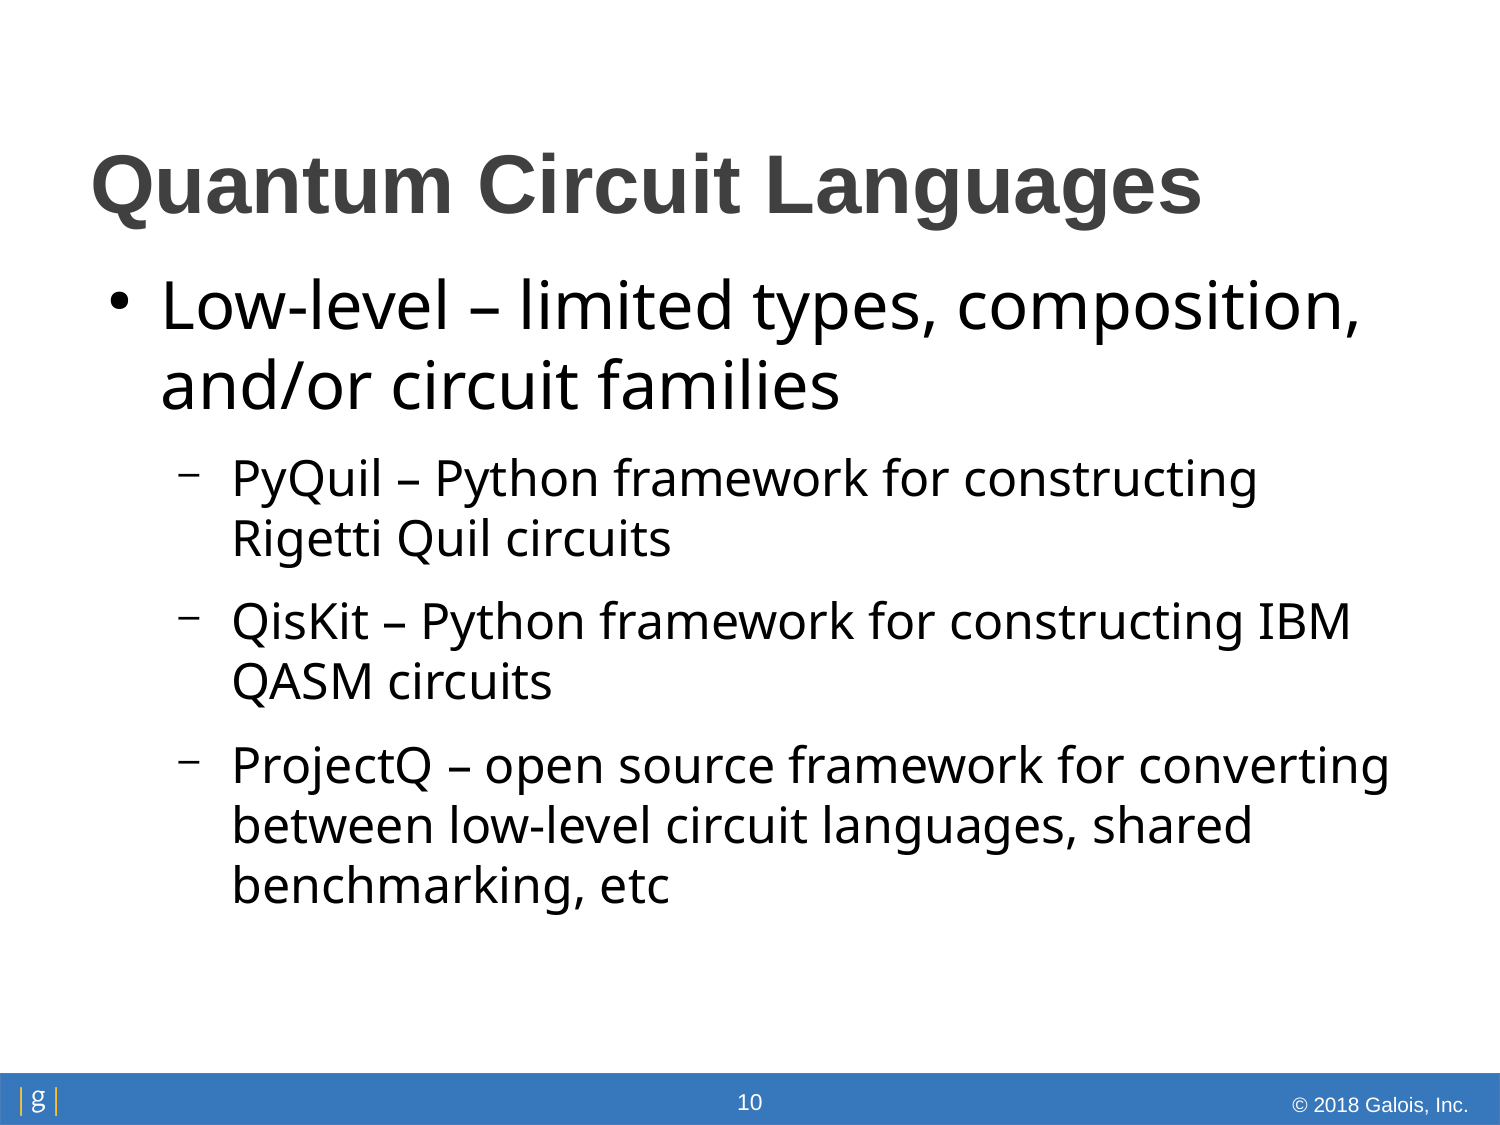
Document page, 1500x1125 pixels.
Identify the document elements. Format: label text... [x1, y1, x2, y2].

picture [20, 1087, 57, 1116]
title Quantum Circuit Languages [75, 120, 1425, 240]
list Low-level – limited types, composition, and/or circuit families PyQuil – Python framework for constructing Rigetti Quil circuits QisKit – Python framework for constructing IBM QASM circuits ProjectQ – open source framework for converting between low-level circuit languages, shared benchmarking, etc [75, 254, 1425, 930]
